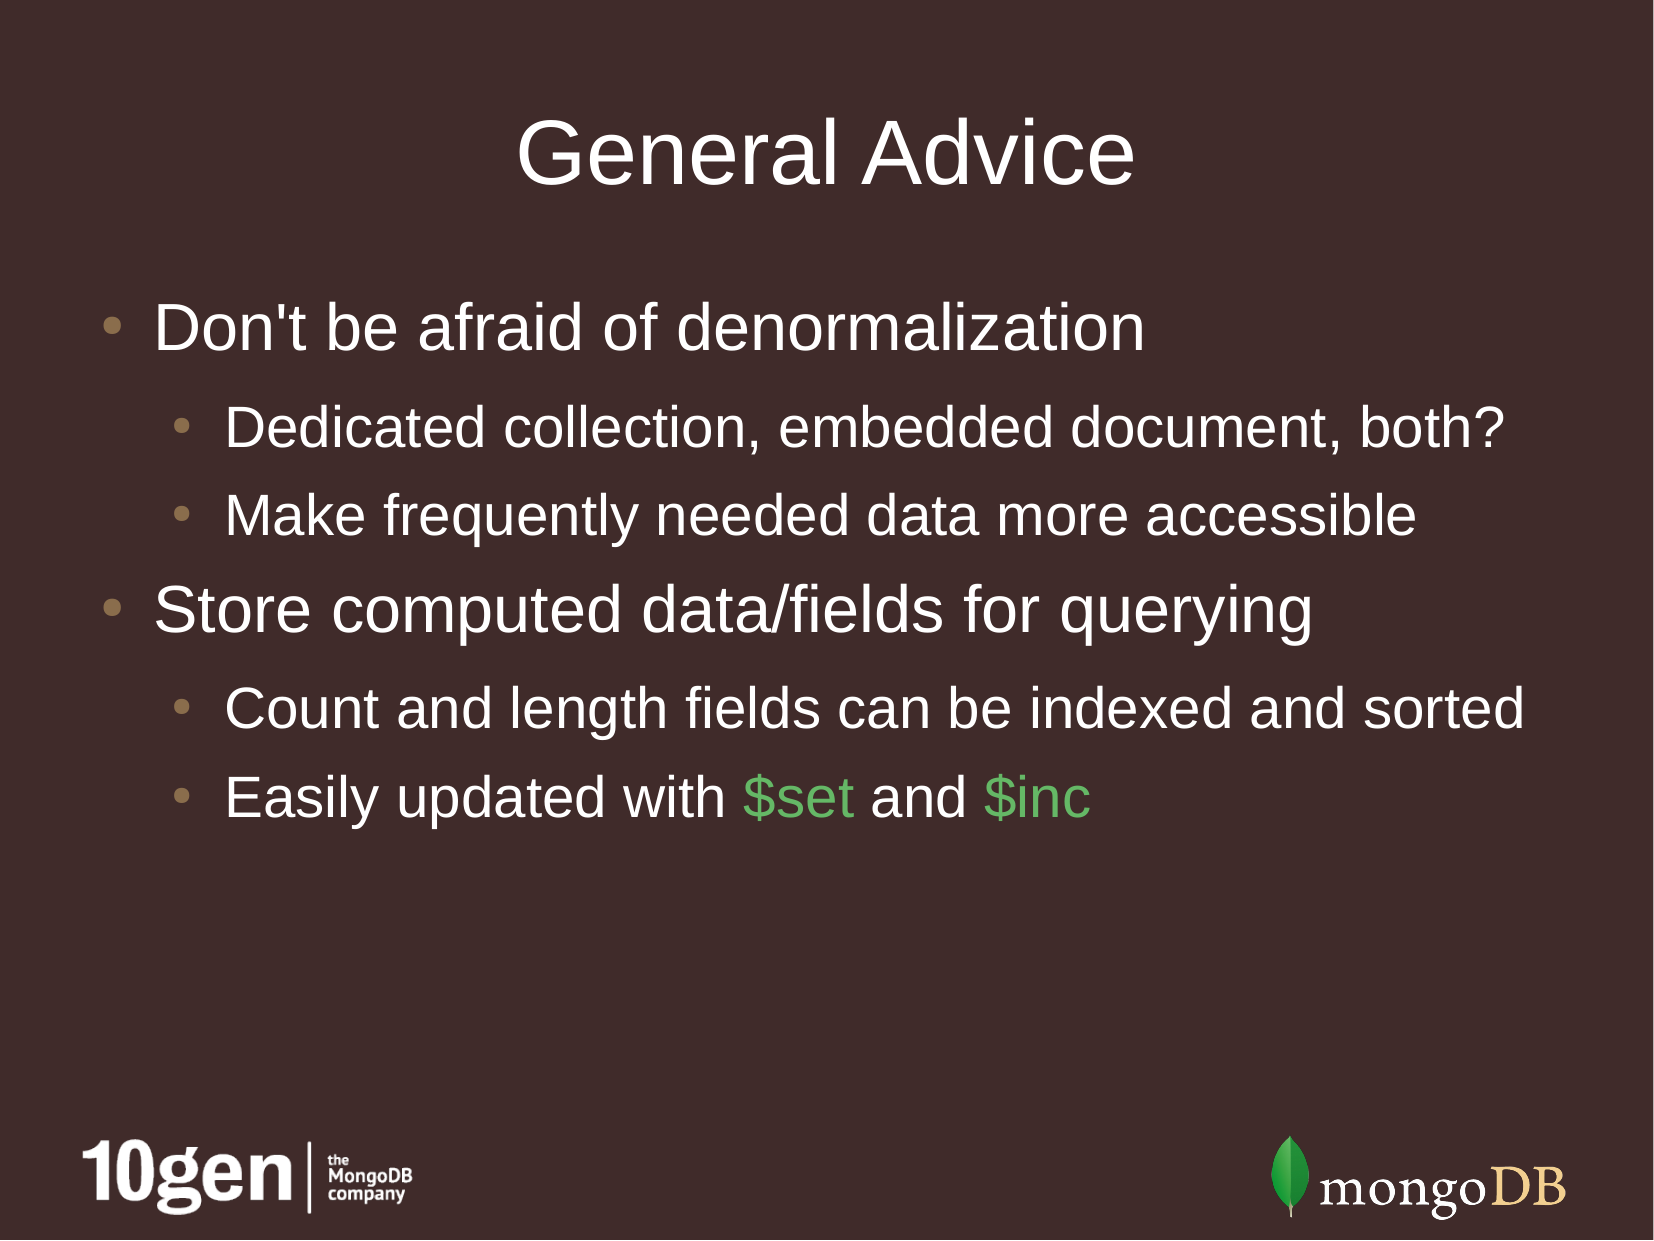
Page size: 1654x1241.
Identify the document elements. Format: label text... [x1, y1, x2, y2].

picture [82, 1139, 413, 1215]
list Don't be afraid of denormalization Dedicated collection, embedded document, both? Make frequently needed data more accessible Store computed data/fields for querying Count and length fields can be indexed and sorted Easily updated with $set and $inc [82, 290, 1571, 1109]
picture [1260, 1124, 1576, 1230]
title General Advice [82, 49, 1571, 257]
